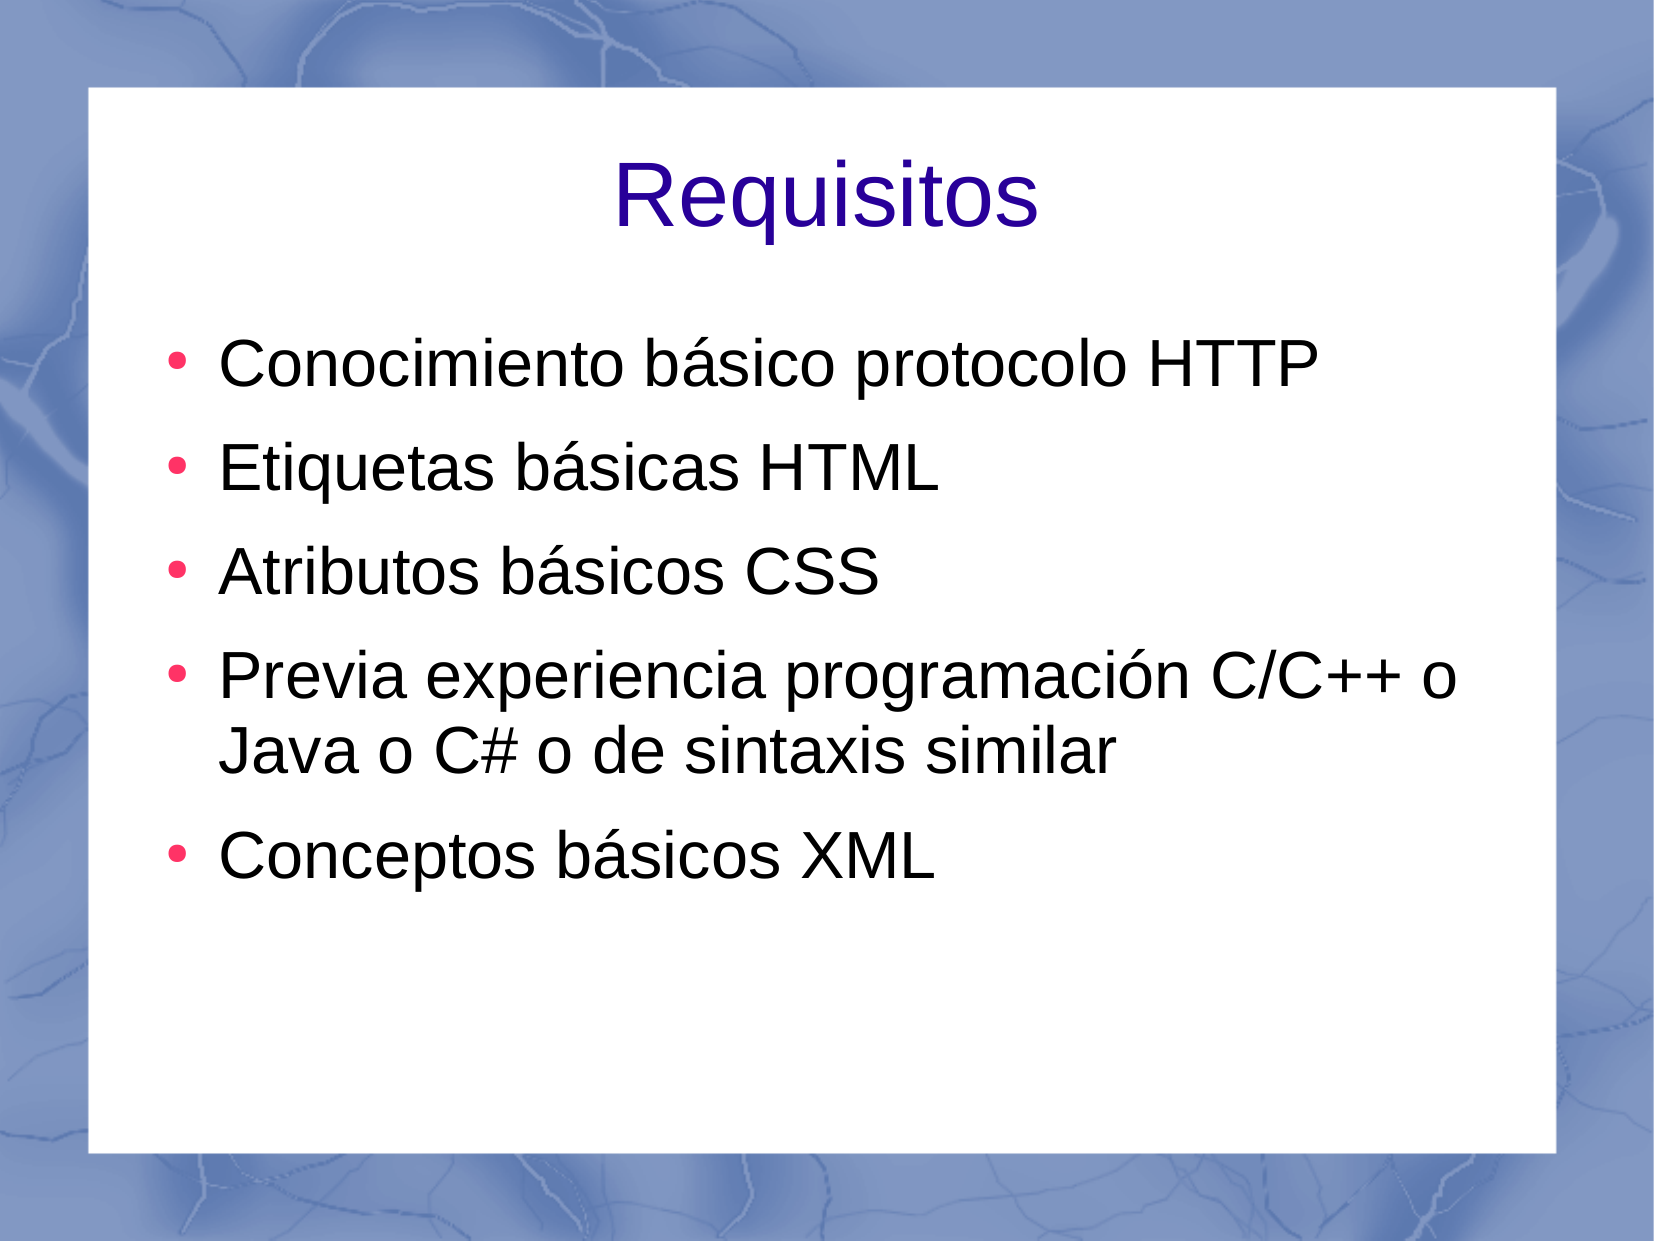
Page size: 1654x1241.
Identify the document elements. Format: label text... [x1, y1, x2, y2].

picture [0, 0, 1654, 1241]
list Conocimiento básico protocolo HTTP Etiquetas básicas HTML Atributos básicos CSS Previa experiencia programación C/C++ o Java o C# o de sintaxis similar Conceptos básicos XML [147, 325, 1506, 1232]
title Requisitos [118, 90, 1536, 298]
